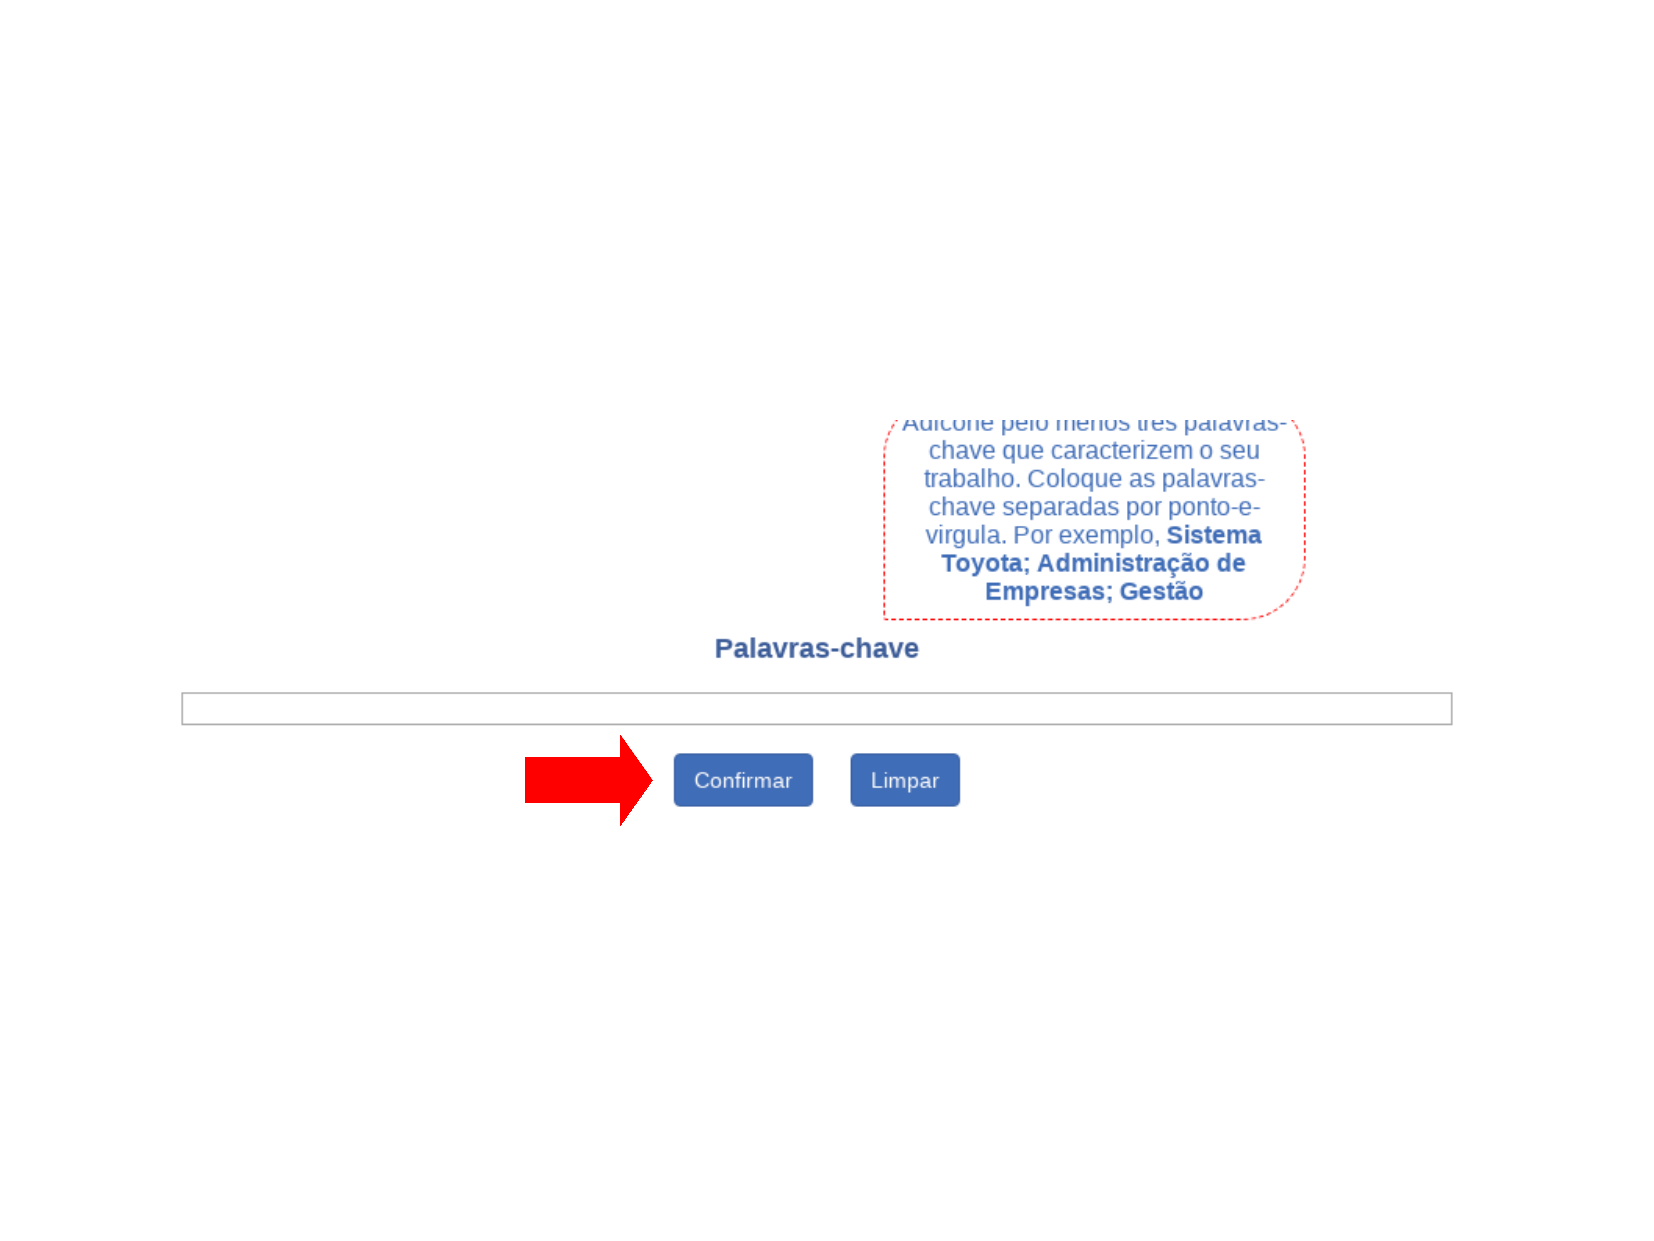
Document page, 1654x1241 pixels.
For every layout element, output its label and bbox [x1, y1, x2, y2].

text_box [525, 735, 653, 826]
picture [177, 420, 1481, 821]
